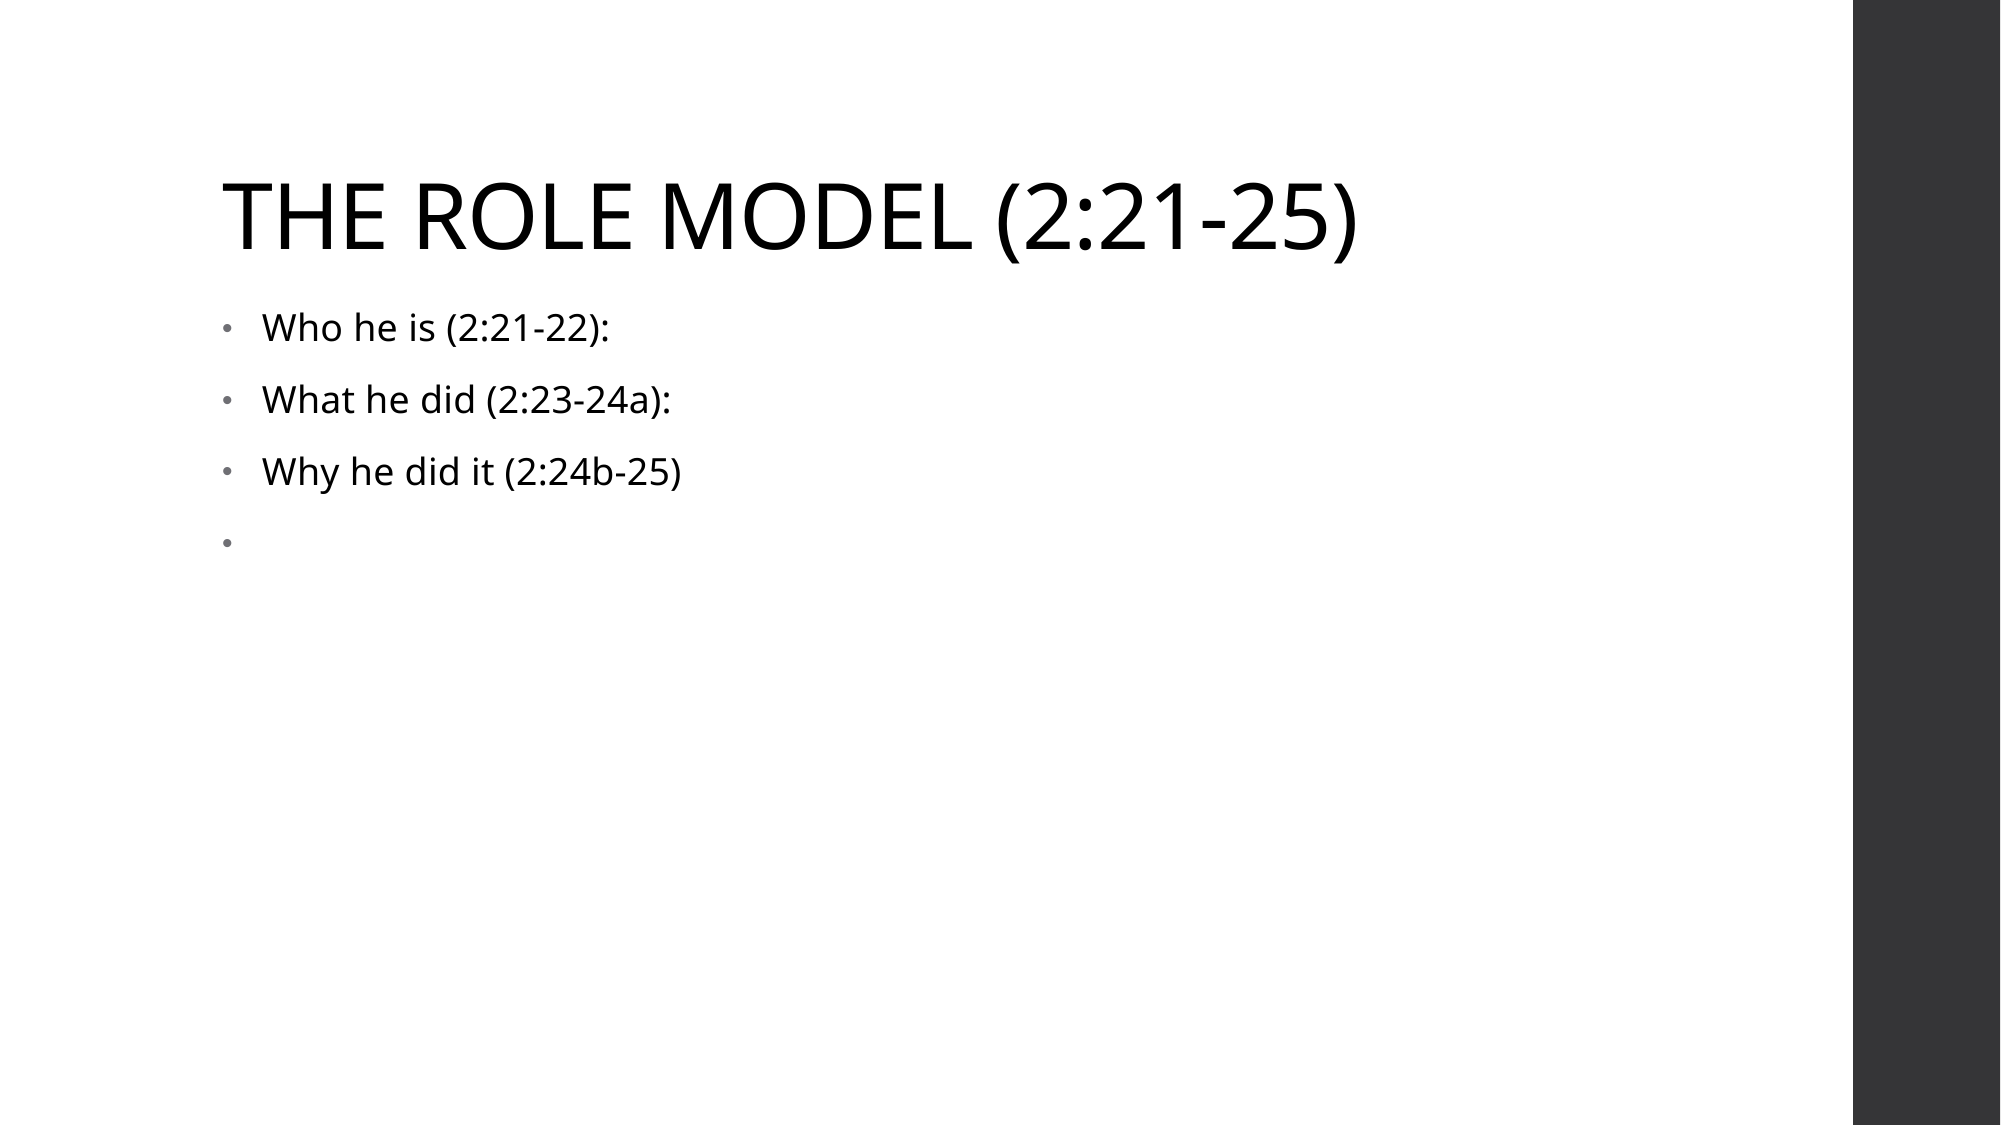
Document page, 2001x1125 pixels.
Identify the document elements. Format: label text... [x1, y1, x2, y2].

title THE ROLE MODEL (2:21-25) [206, 60, 1797, 278]
list Who he is (2:21-22): What he did (2:23-24a): Why he did it (2:24b-25) [206, 299, 1617, 1014]
